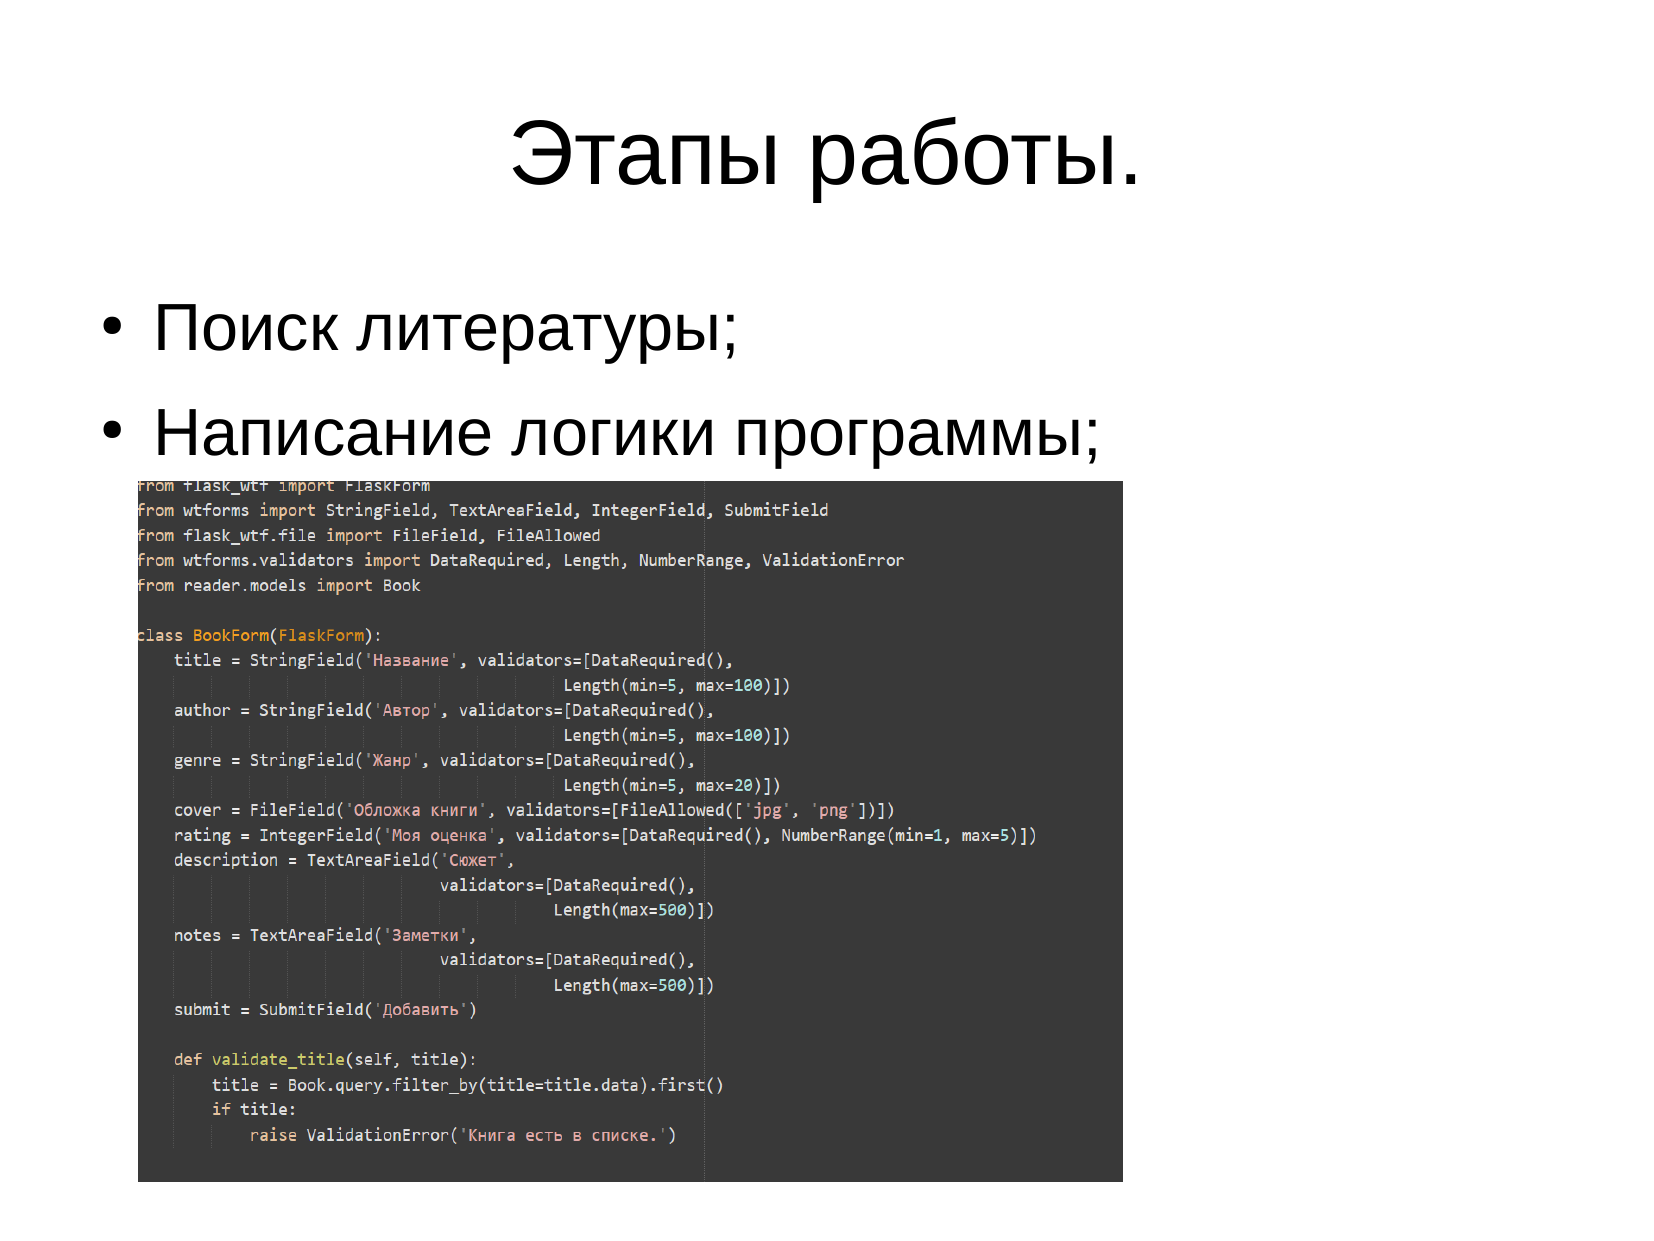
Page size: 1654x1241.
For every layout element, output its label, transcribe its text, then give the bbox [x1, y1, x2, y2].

list Поиск литературы; Написание логики программы; [82, 290, 1571, 1109]
picture [138, 481, 1123, 1182]
title Этапы работы. [82, 49, 1571, 257]
